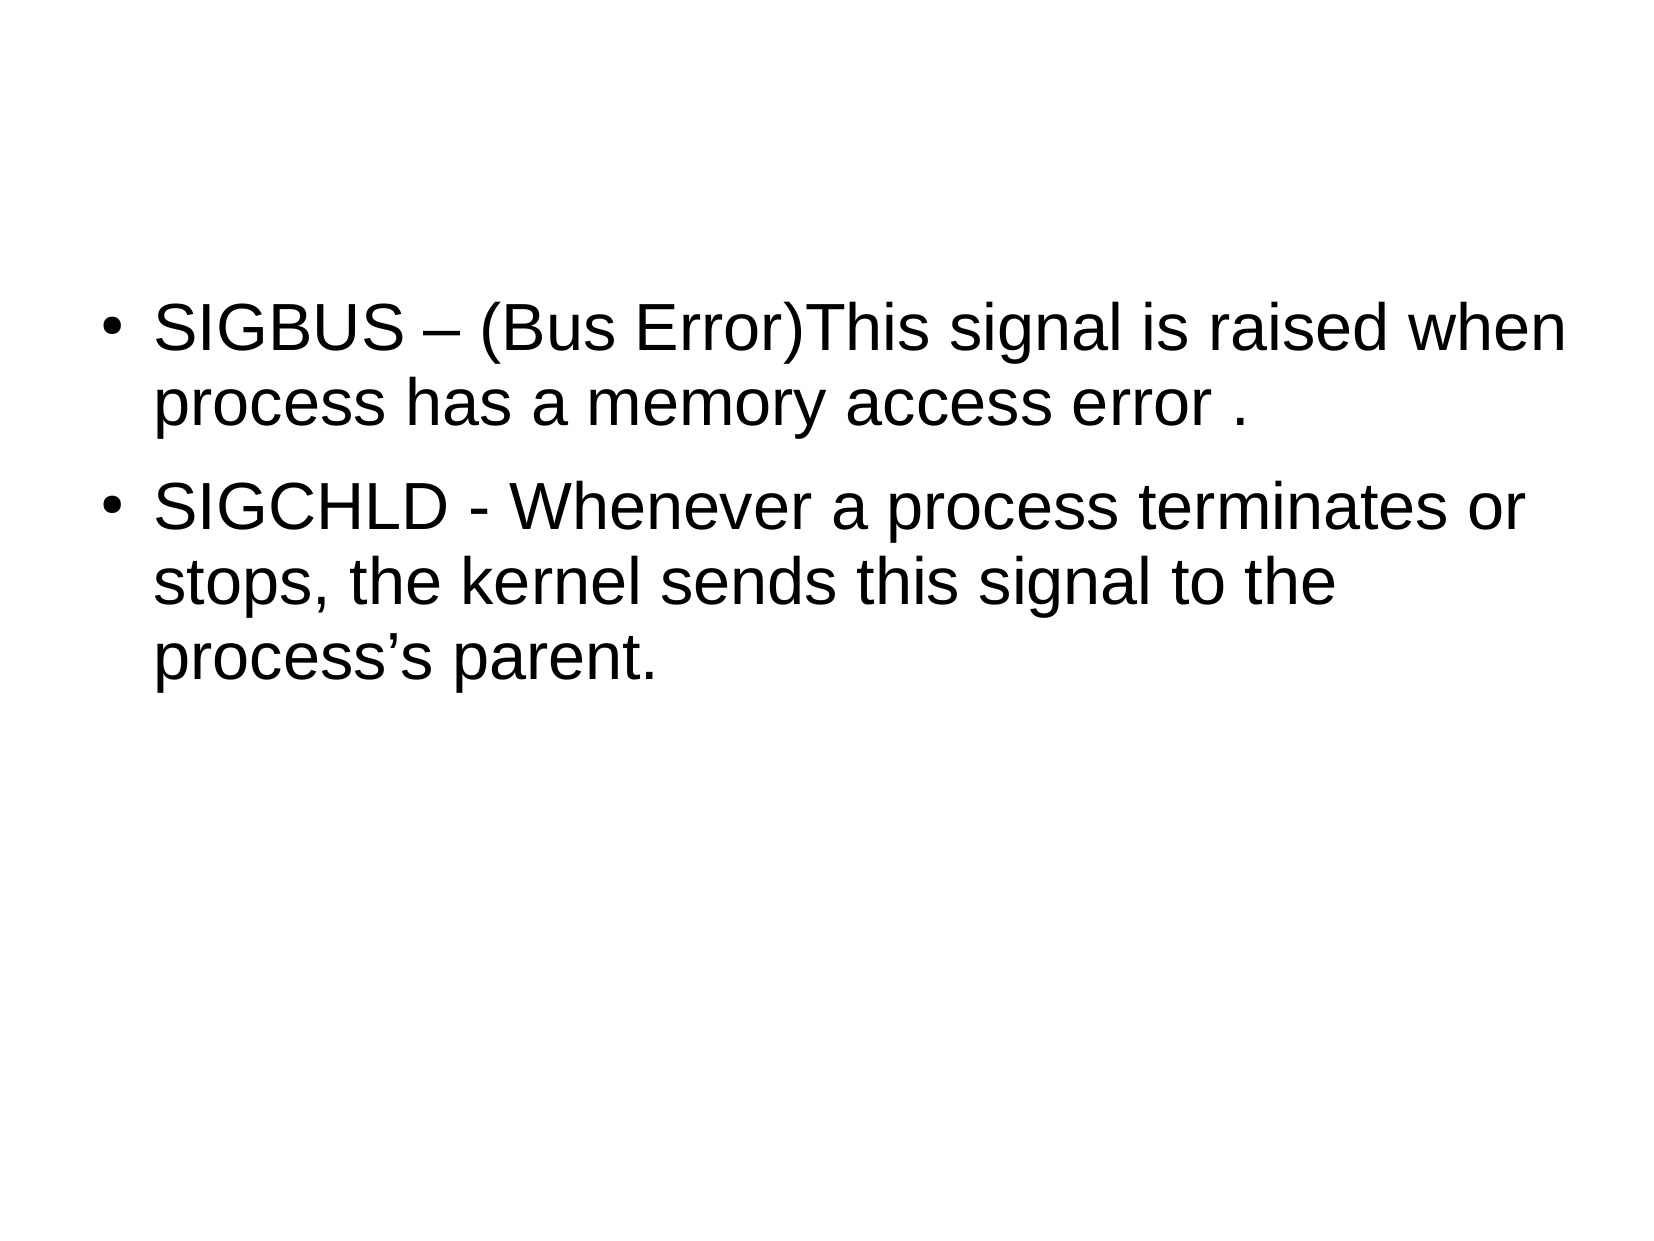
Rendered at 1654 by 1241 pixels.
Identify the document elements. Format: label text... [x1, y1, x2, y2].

list SIGBUS – (Bus Error)This signal is raised when process has a memory access error . SIGCHLD - Whenever a process terminates or stops, the kernel sends this signal to the process’s parent. [82, 290, 1571, 1010]
